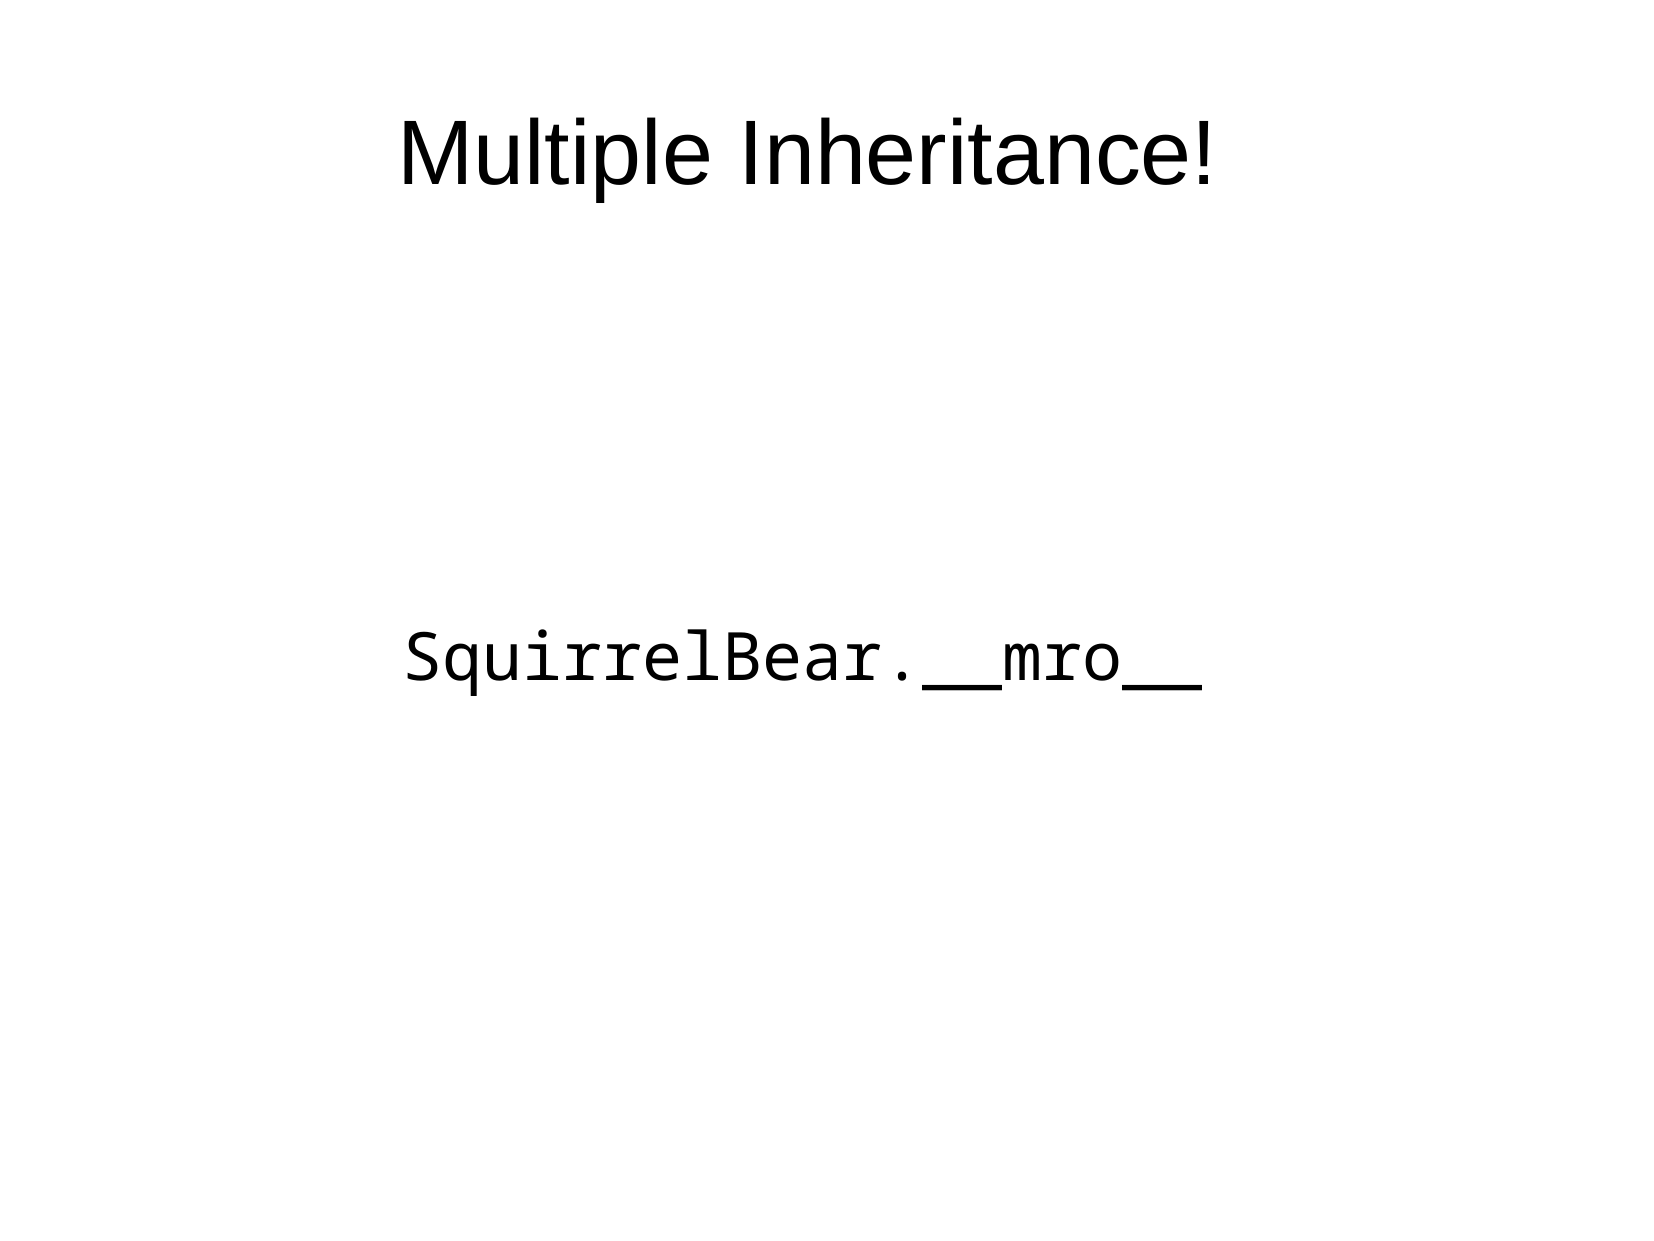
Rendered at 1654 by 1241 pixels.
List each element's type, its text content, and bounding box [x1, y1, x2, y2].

list SquirrelBear.__mro__ [0, 435, 1540, 779]
title Multiple Inheritance! [45, 49, 1571, 257]
